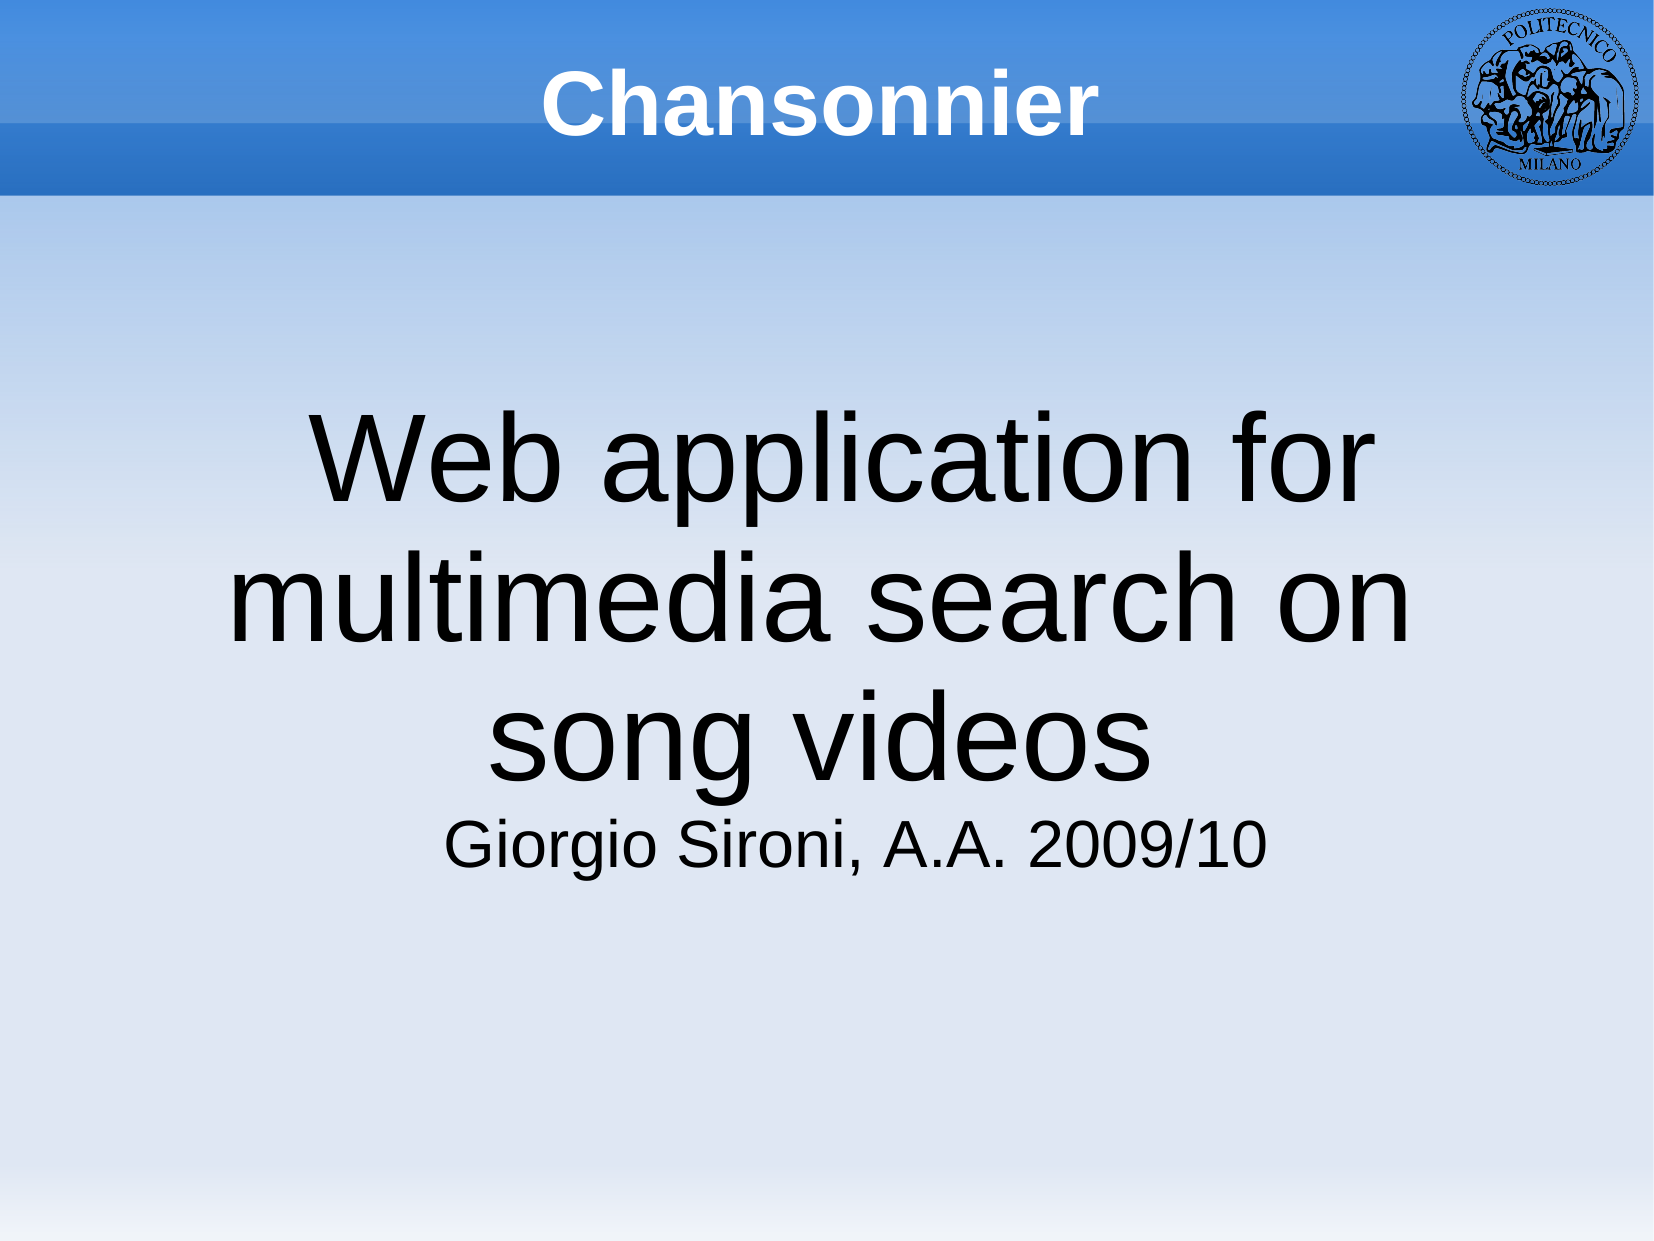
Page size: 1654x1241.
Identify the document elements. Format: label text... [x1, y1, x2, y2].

title Chansonnier [76, 0, 1565, 208]
subtitle Web application for multimedia search on song videos Giorgio Sironi, A.A. 2009/10 [76, 236, 1565, 1109]
picture [0, 0, 1654, 1241]
